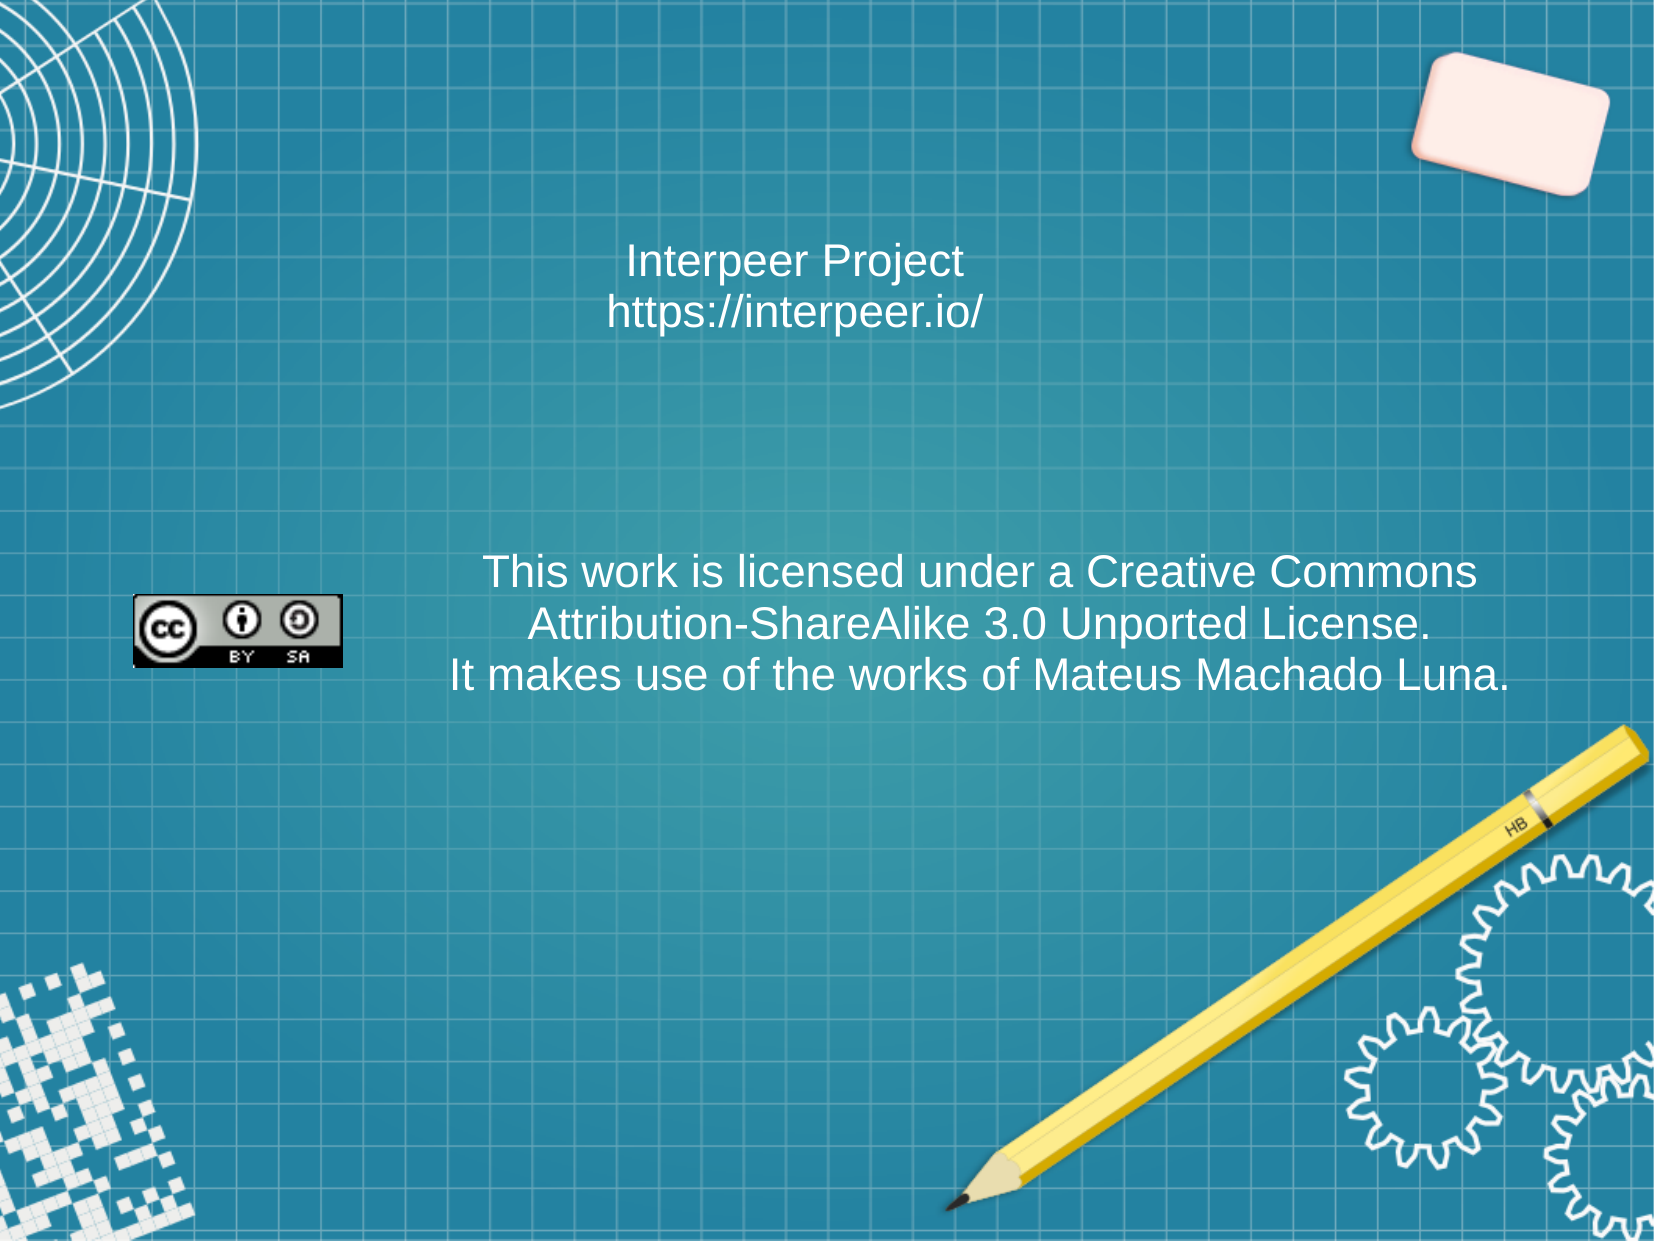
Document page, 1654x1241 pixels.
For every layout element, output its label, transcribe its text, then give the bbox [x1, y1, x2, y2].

text_box Interpeer Project https://interpeer.io/ [300, 227, 1291, 346]
title This work is licensed under a Creative Commons Attribution-ShareAlike 3.0 Unported License. It makes use of the works of Mateus Machado Luna. [389, 519, 1571, 727]
picture [0, 0, 1654, 1241]
